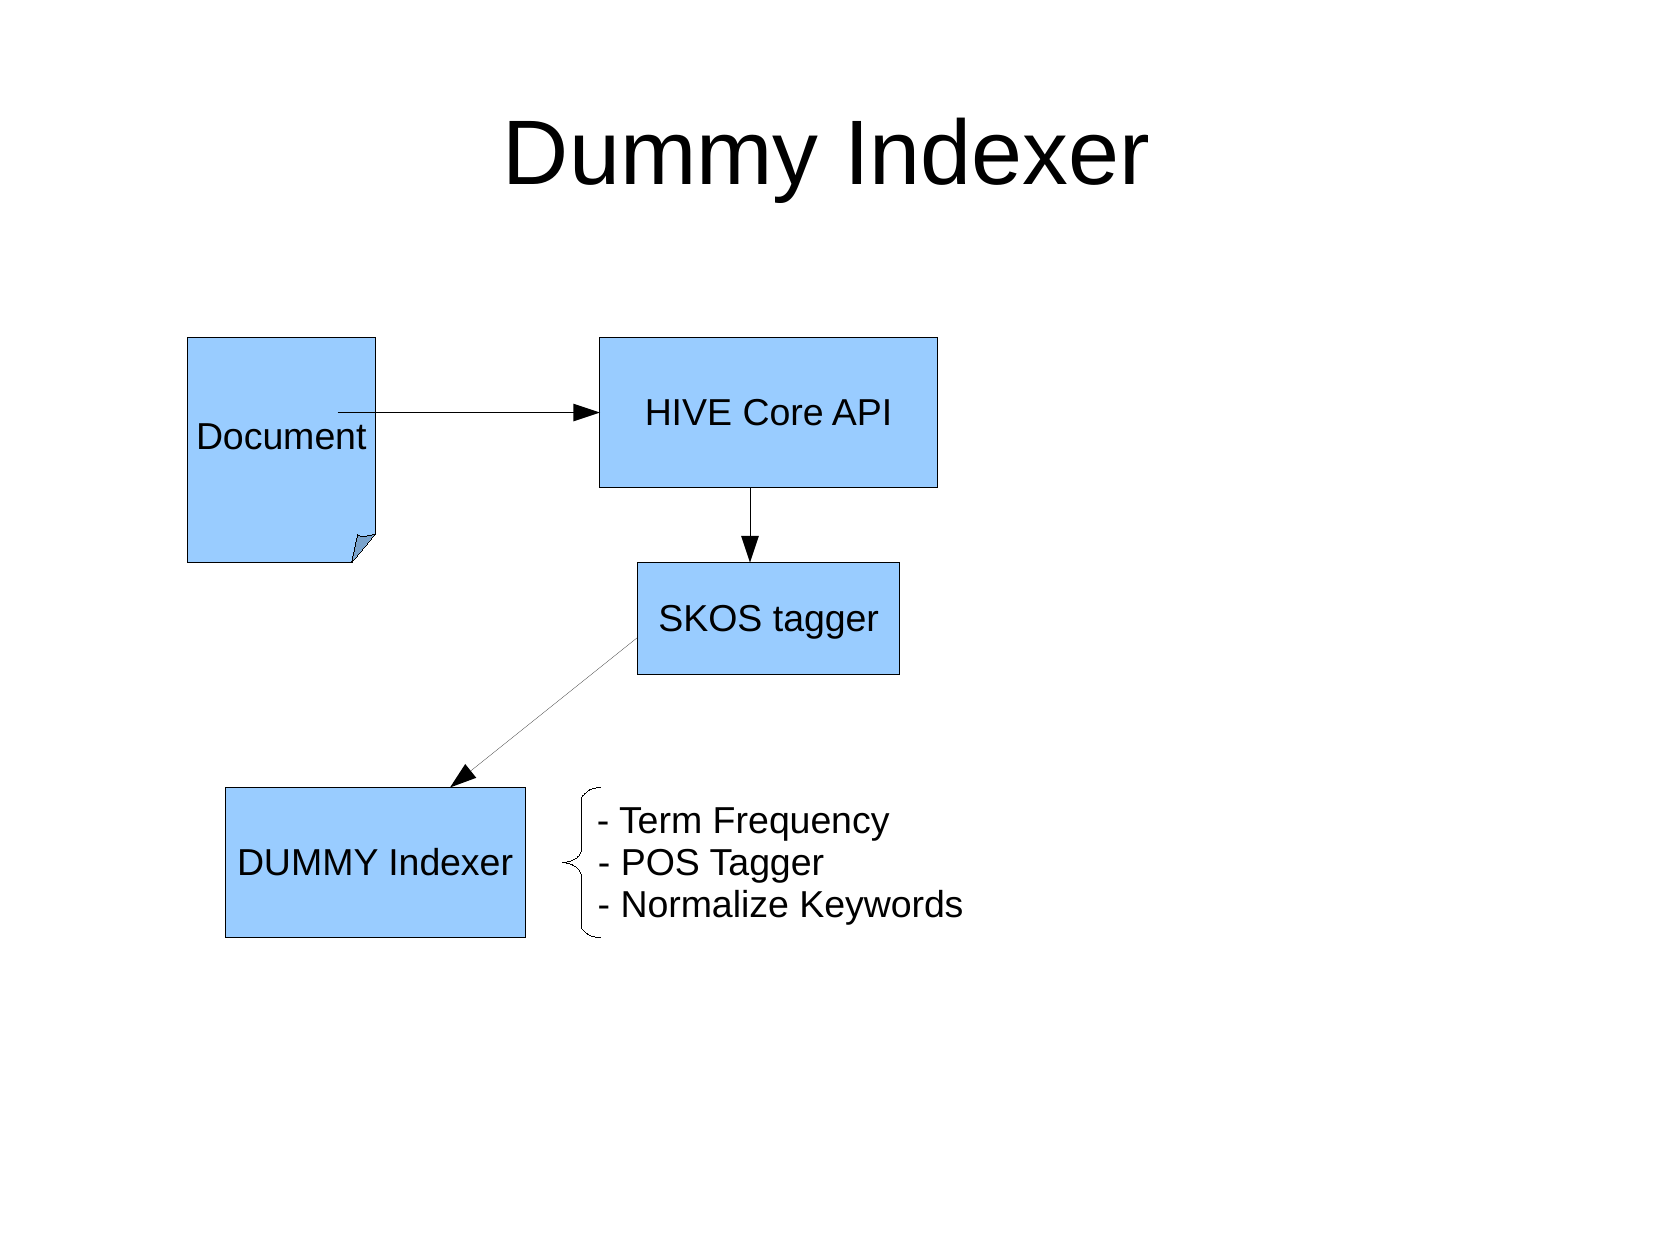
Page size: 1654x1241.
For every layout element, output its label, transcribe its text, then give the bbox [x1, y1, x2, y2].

text_box - Term Frequency - POS Tagger - Normalize Keywords [562, 787, 601, 938]
text_box Document [187, 337, 376, 563]
text_box SKOS tagger [637, 562, 900, 675]
text_box HIVE Core API [599, 337, 938, 488]
text_box DUMMY Indexer [225, 787, 526, 938]
title Dummy Indexer [82, 56, 1571, 250]
